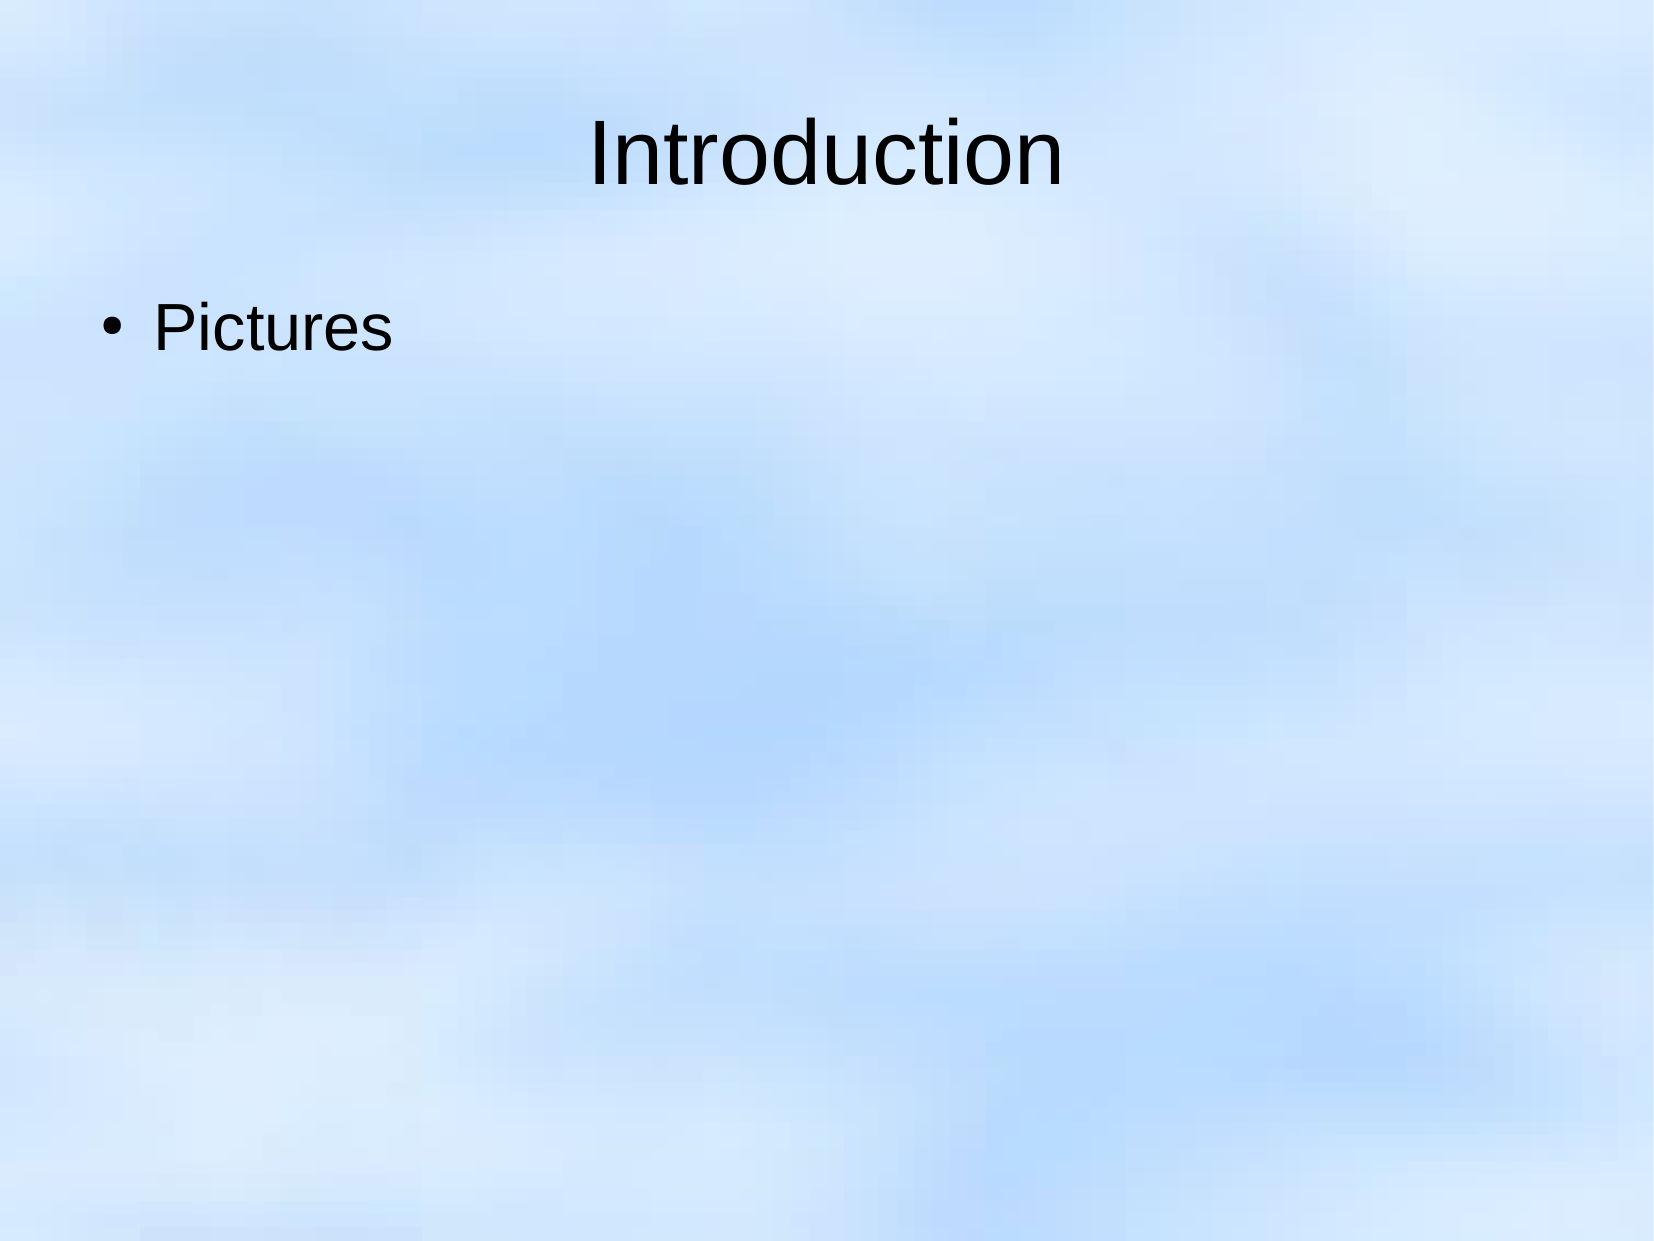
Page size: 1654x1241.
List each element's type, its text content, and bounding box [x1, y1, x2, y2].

picture [0, 0, 1654, 1241]
list Pictures [82, 290, 1571, 1109]
title Introduction [82, 49, 1571, 257]
